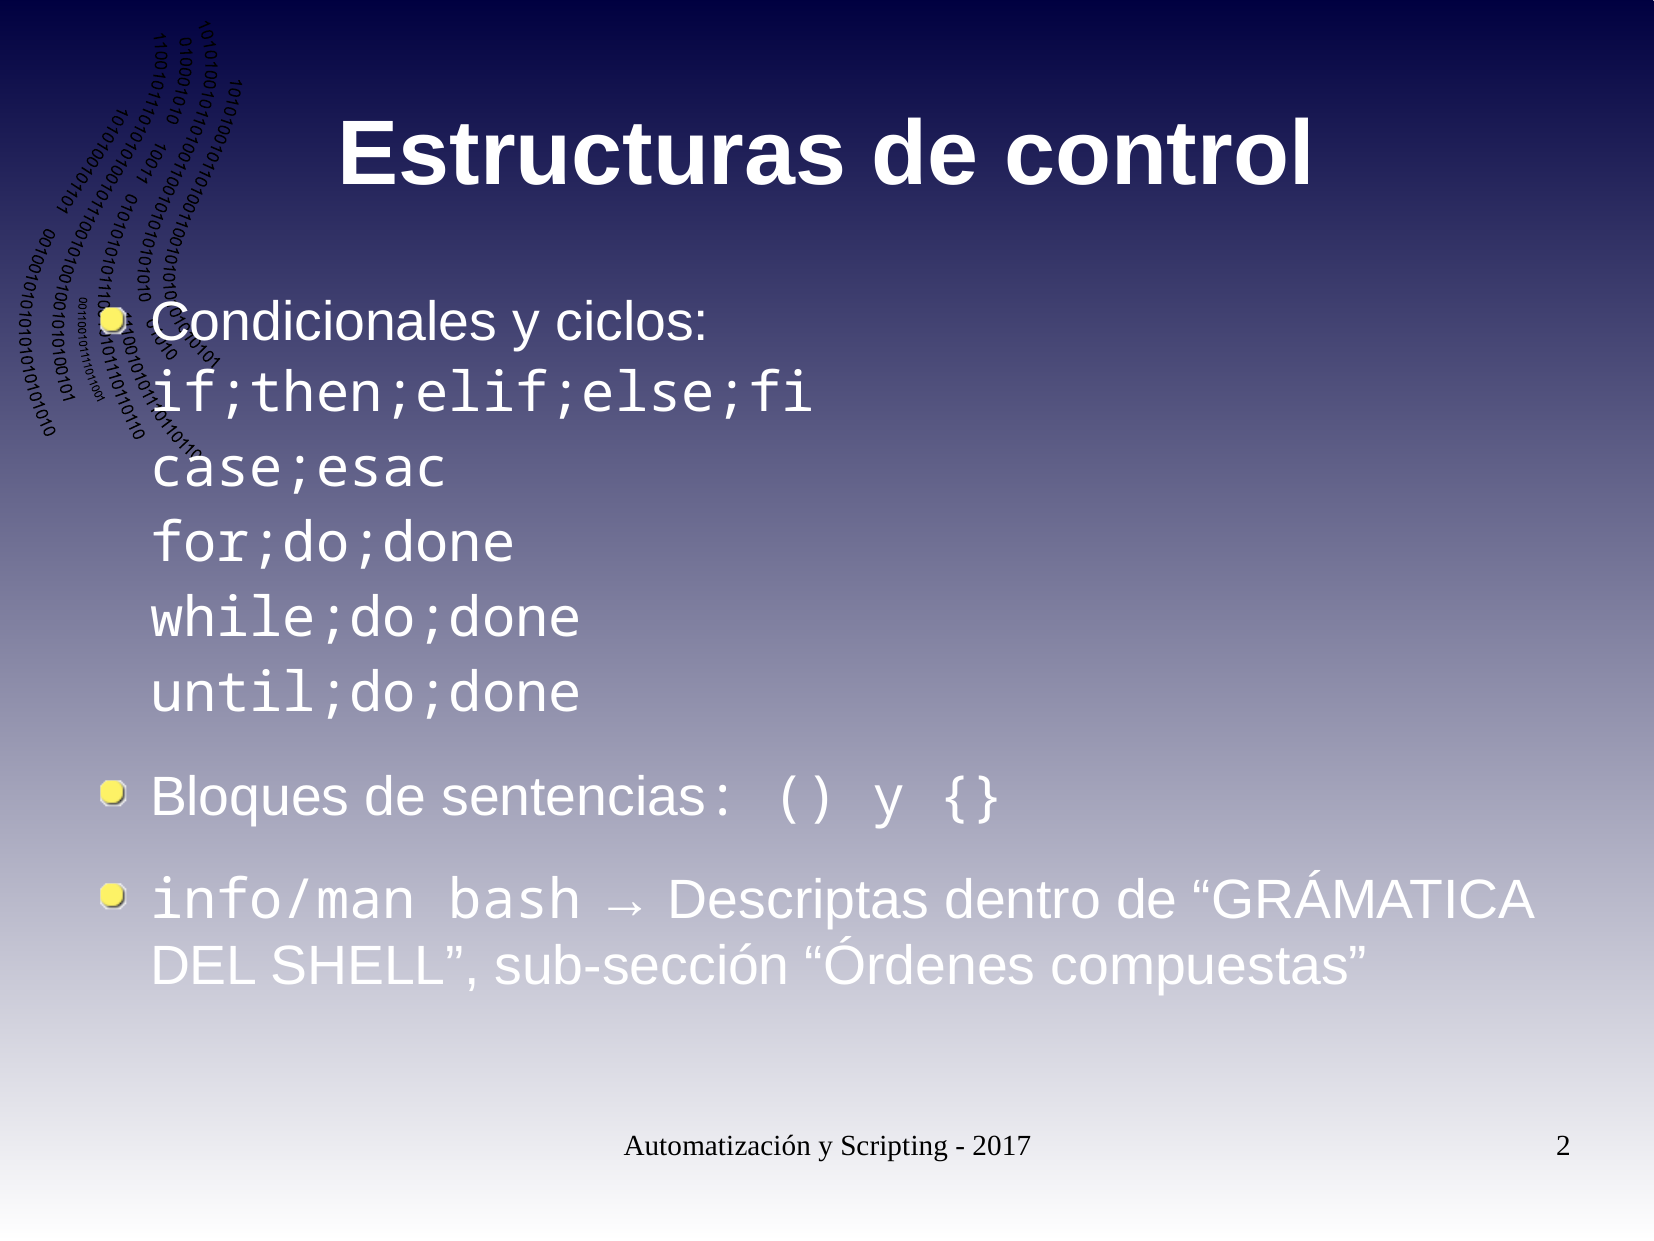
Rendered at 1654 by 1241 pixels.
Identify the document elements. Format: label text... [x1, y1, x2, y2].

list Condicionales y ciclos: if;then;elif;else;fi case;esac for;do;done while;do;done until;do;done Bloques de sentencias: () y {} info/man bash → Descriptas dentro de “GRÁMATICA DEL SHELL”, sub-sección “Órdenes compuestas” [82, 290, 1571, 1010]
picture [18, 20, 243, 461]
title Estructuras de control [82, 49, 1571, 257]
